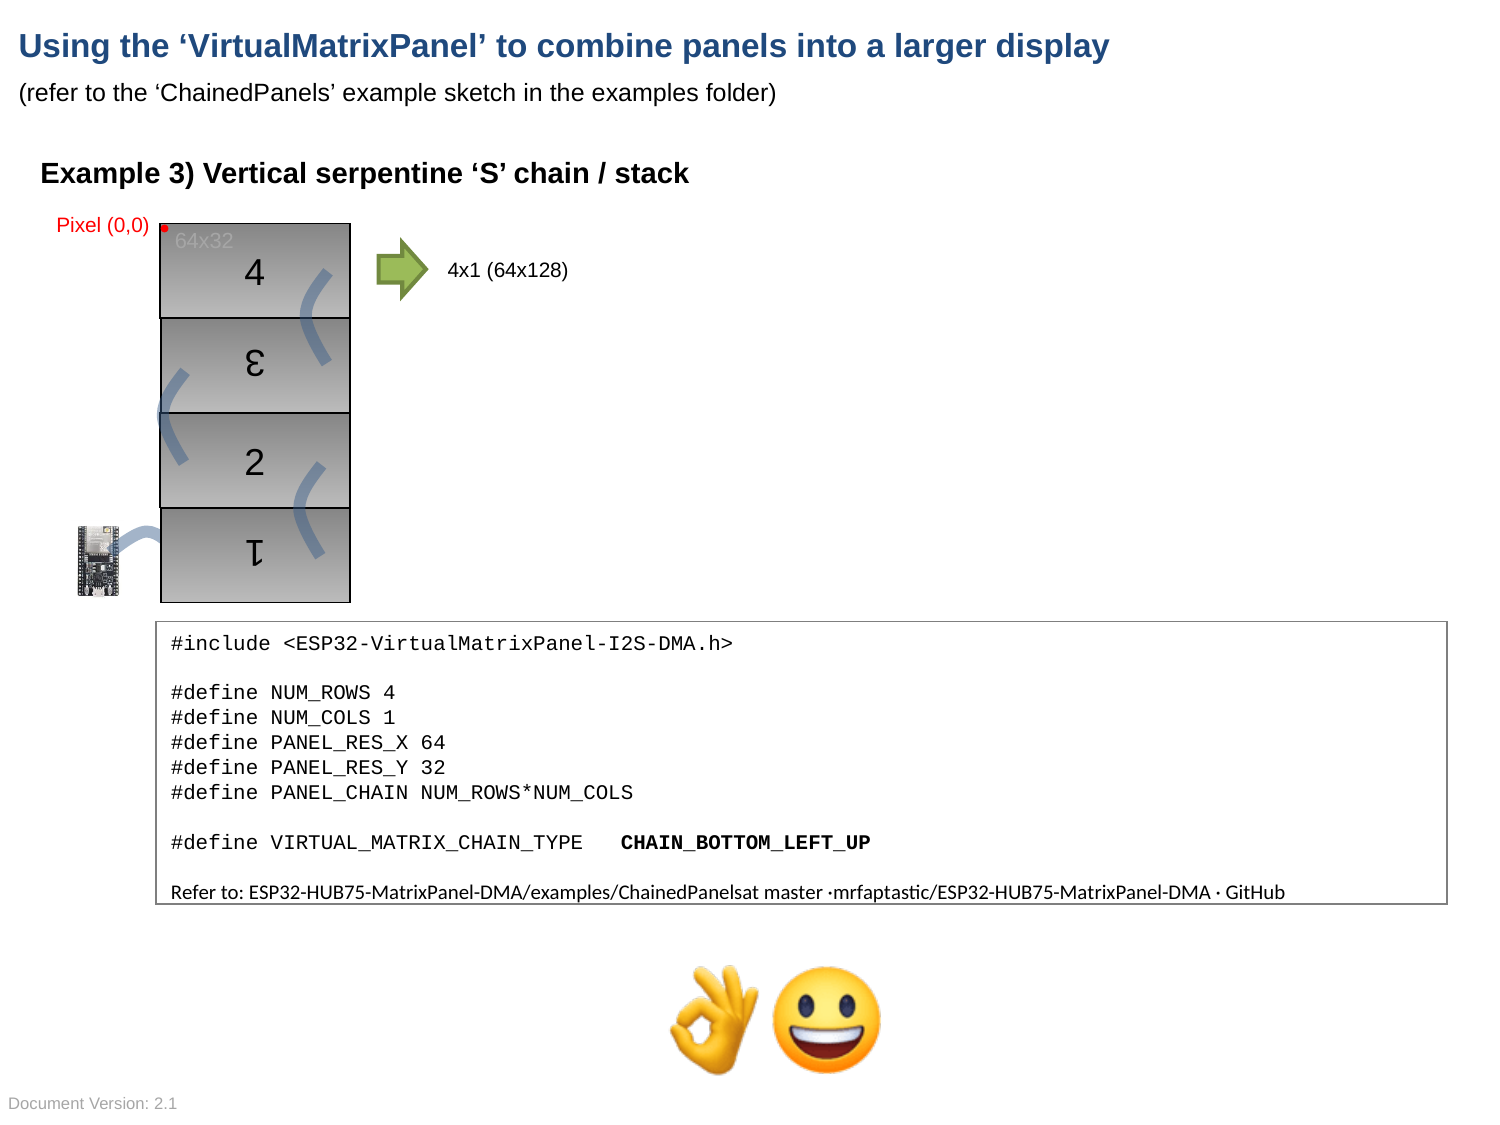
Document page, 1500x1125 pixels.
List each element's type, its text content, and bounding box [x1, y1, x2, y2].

text_box 4x1 (64x128) [432, 248, 585, 290]
picture [71, 520, 124, 603]
text_box Example 3) Vertical serpentine ‘S’ chain / stack [25, 147, 707, 198]
text_box [160, 224, 169, 233]
text_box Pixel (0,0) [41, 204, 167, 245]
text_box #include <ESP32-VirtualMatrixPanel-I2S-DMA.h> #define NUM_ROWS 4 #define NUM_COLS 1 #define PANEL_RES_X 64 #define PANEL_RES_Y 32 #define PANEL_CHAIN NUM_ROWS*NUM_COLS #define VIRTUAL_MATRIX_CHAIN_TYPE CHAIN_BOTTOM_LEFT_UP Refer to: ESP32-HUB75-MatrixPanel-DMA/examples/ChainedPanels at master · mrfaptastic/ESP32-HUB75-MatrixPanel-DMA · GitHub [156, 622, 1447, 904]
text_box 64x32 [159, 219, 251, 261]
text_box 1 [161, 508, 350, 602]
text_box [378, 242, 426, 296]
text_box 4 [160, 224, 350, 318]
picture [658, 964, 884, 1077]
text_box Using the ‘VirtualMatrixPanel’ to combine panels into a larger display (refer to the ‘ChainedPanels’ example sketch in the examples folder) [3, 16, 1469, 116]
text_box 3 [161, 319, 350, 413]
text_box 2 [160, 413, 350, 508]
